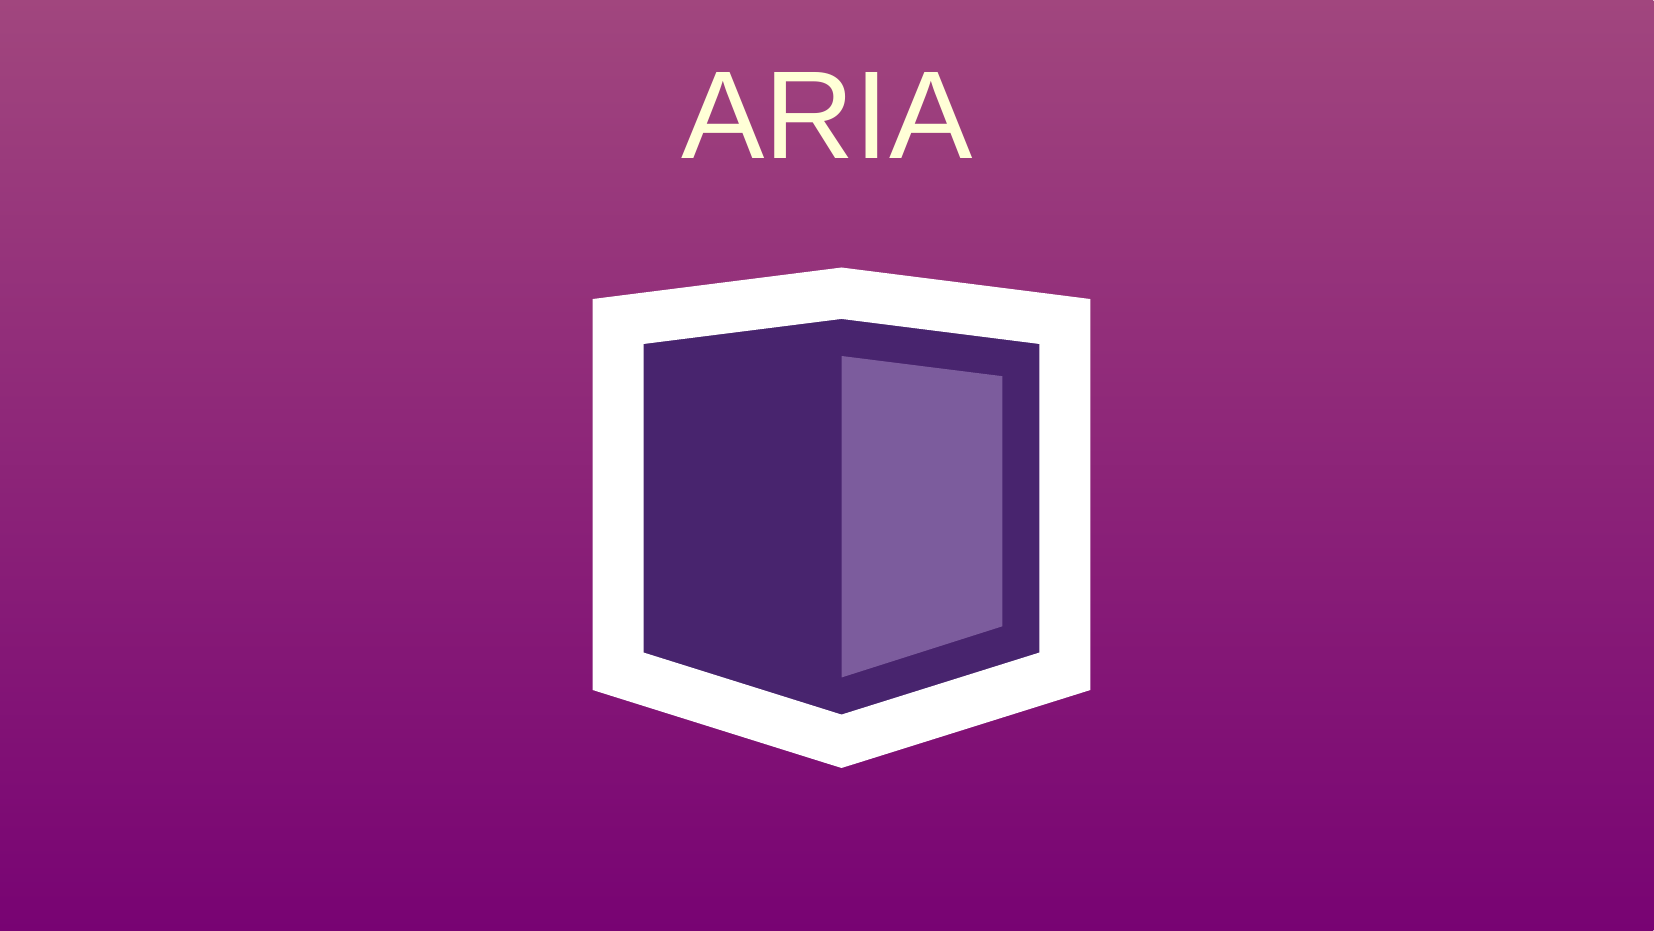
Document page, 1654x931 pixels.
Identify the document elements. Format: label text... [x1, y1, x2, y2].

picture [561, 236, 1123, 798]
title ARIA [82, 37, 1571, 193]
